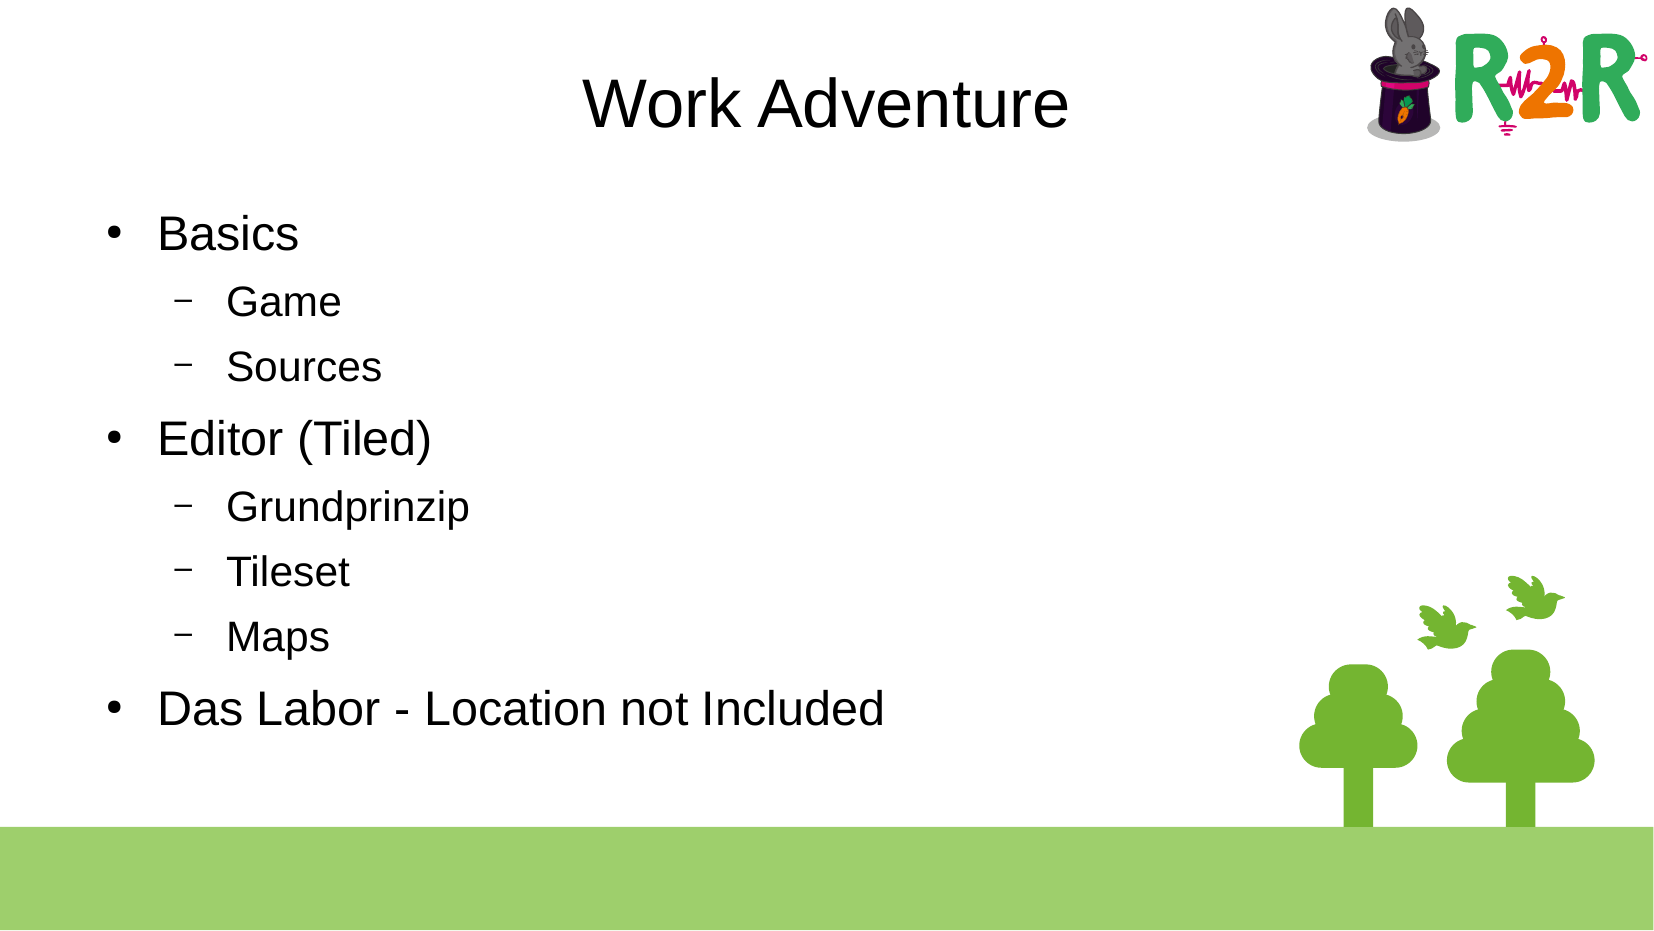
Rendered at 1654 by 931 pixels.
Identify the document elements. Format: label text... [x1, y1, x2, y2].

picture [1358, 0, 1654, 148]
title Work Adventure [88, 29, 1565, 178]
list Basics Game Sources Editor (Tiled) Grundprinzip Tileset Maps Das Labor - Location not Included [88, 206, 1565, 739]
